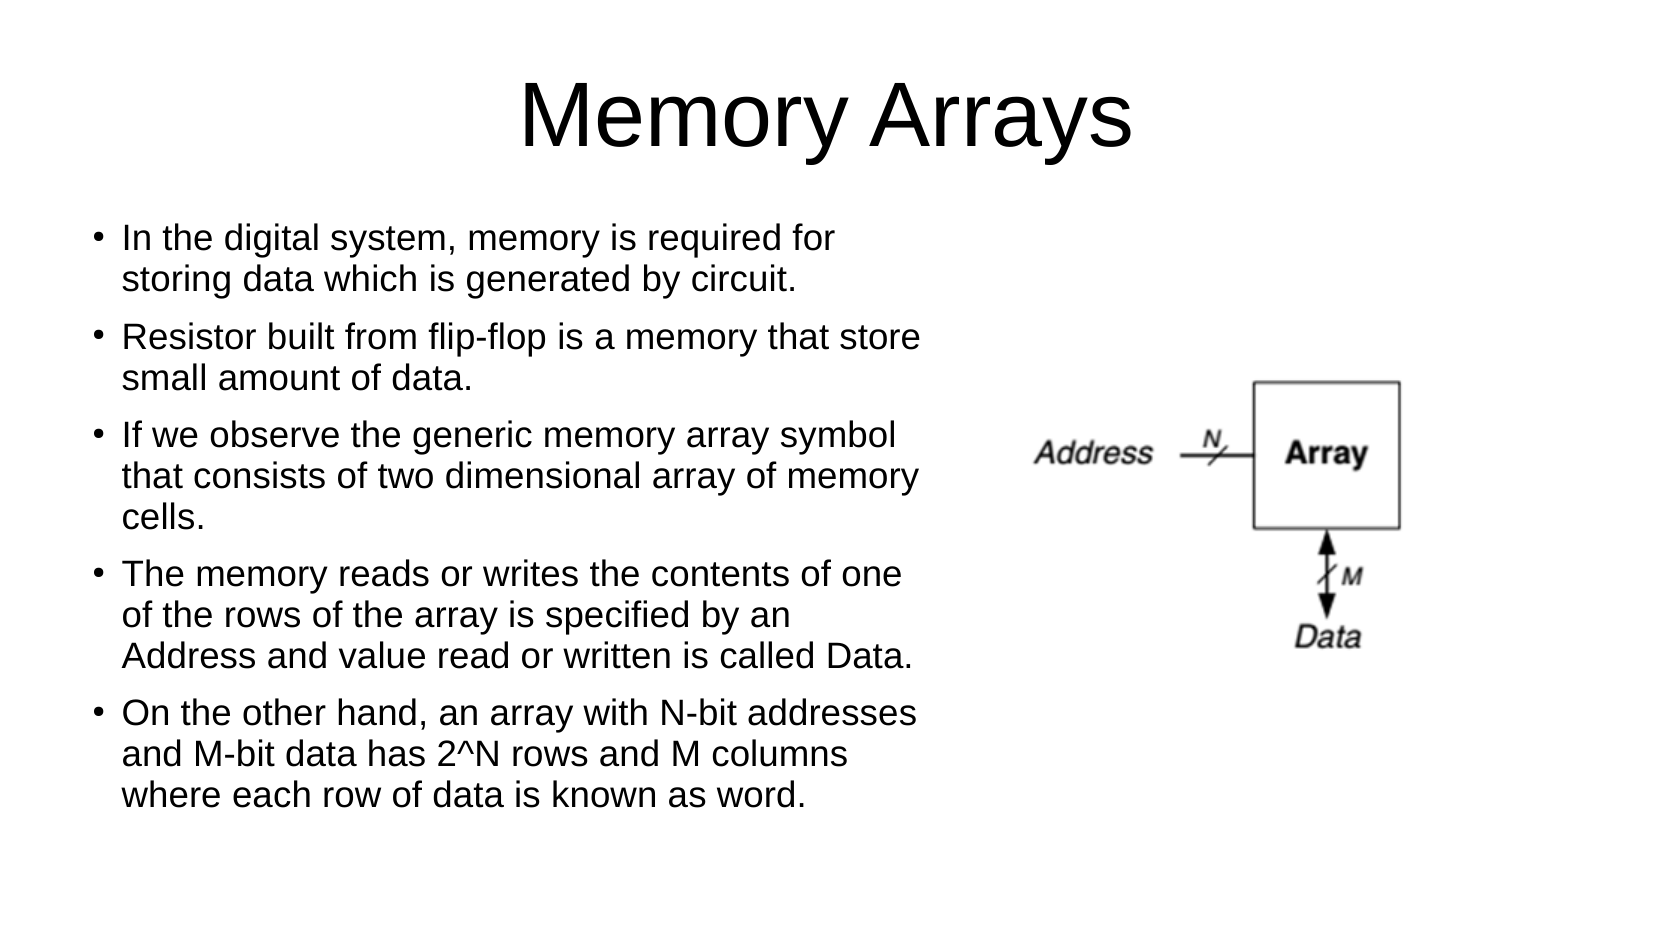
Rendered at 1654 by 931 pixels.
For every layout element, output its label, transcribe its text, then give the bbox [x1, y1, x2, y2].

title Memory Arrays [82, 37, 1571, 193]
picture [975, 299, 1606, 732]
list In the digital system, memory is required for storing data which is generated by circuit. Resistor built from flip-flop is a memory that store small amount of data. If we observe the generic memory array symbol that consists of two dimensional array of memory cells. The memory reads or writes the contents of one of the rows of the array is specified by an Address and value read or written is called Data. On the other hand, an array with N-bit addresses and M-bit data has 2^N rows and M columns where each row of data is known as word. [82, 217, 931, 826]
